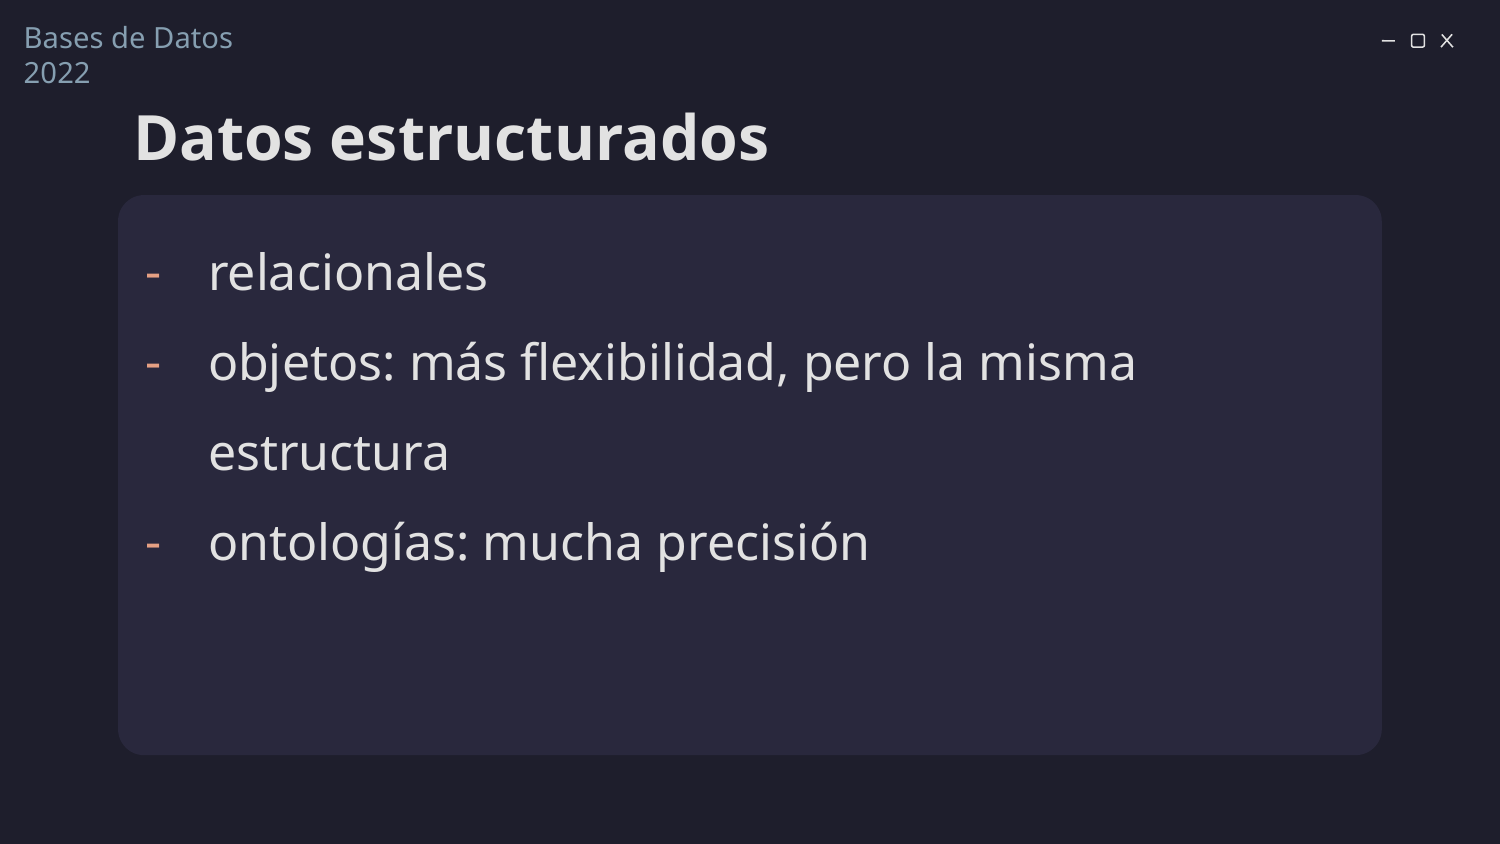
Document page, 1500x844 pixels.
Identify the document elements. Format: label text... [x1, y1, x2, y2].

title Datos estructurados [118, 88, 1382, 183]
list relacionales objetos: más flexibilidad, pero la misma estructura ontologías: mucha precisión [118, 195, 1382, 750]
